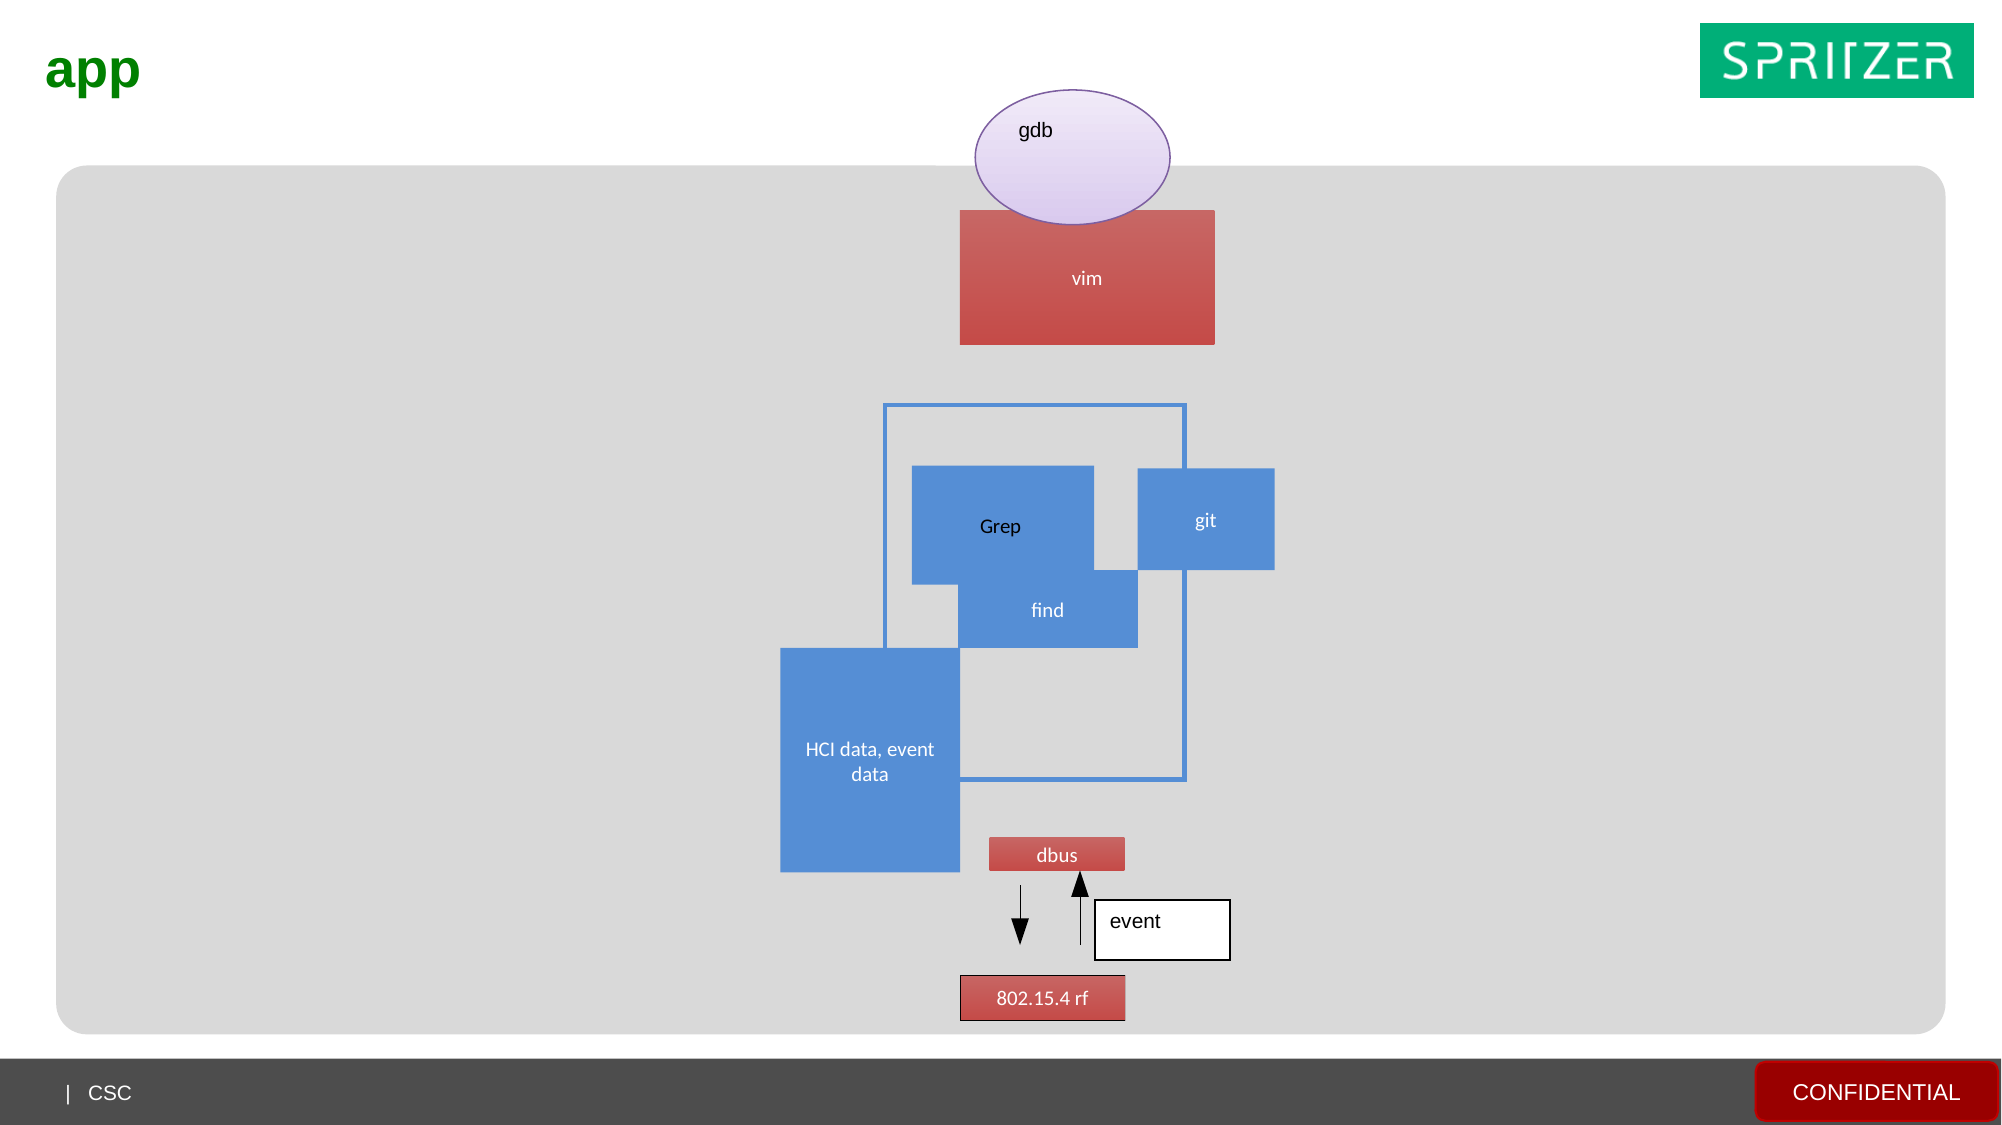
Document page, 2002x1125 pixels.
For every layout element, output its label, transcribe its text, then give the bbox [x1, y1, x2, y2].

text_box find [958, 570, 1138, 648]
text_box gdb [975, 89, 1171, 225]
text_box 802.15.4 rf [960, 975, 1126, 1021]
text_box Grep [911, 465, 1095, 585]
text_box dbus [989, 837, 1125, 871]
text_box git [1137, 468, 1275, 571]
picture [1700, 23, 1974, 98]
text_box vim [959, 210, 1215, 345]
text_box HCI data, event data [780, 647, 961, 873]
text_box app [45, 27, 1954, 99]
text_box event [1095, 900, 1230, 961]
